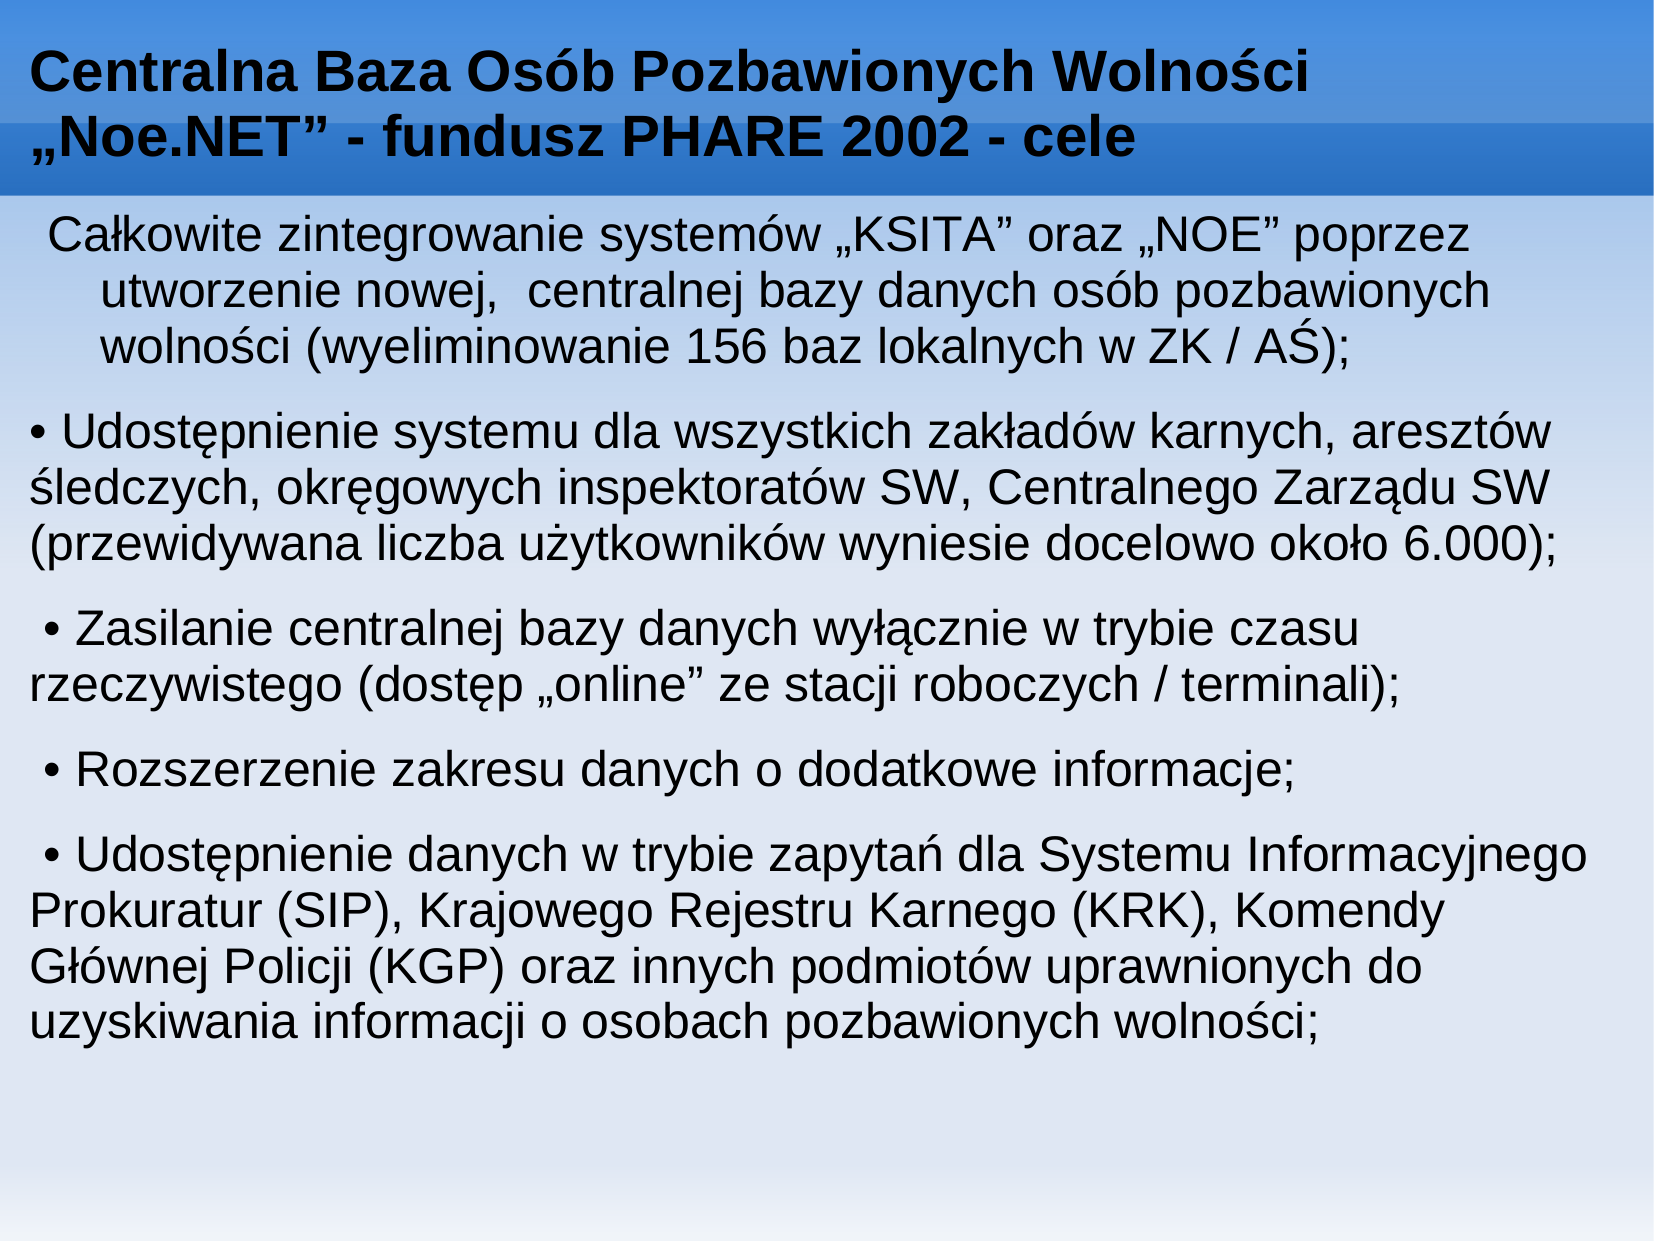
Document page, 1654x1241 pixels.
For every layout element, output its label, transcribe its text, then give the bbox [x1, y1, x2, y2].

picture [0, 0, 1654, 1241]
list Całkowite zintegrowanie systemów „KSITA” oraz „NOE” poprzez utworzenie nowej, centralnej bazy danych osób pozbawionych wolności (wyeliminowanie 156 baz lokalnych w ZK / AŚ); • Udostępnienie systemu dla wszystkich zakładów karnych, aresztów śledczych, okręgowych inspektoratów SW, Centralnego Zarządu SW (przewidywana liczba użytkowników wyniesie docelowo około 6.000); • Zasilanie centralnej bazy danych wyłącznie w trybie czasu rzeczywistego (dostęp „online” ze stacji roboczych / terminali); • Rozszerzenie zakresu danych o dodatkowe informacje; • Udostępnienie danych w trybie zapytań dla Systemu Informacyjnego Prokuratur (SIP), Krajowego Rejestru Karnego (KRK), Komendy Głównej Policji (KGP) oraz innych podmiotów uprawnionych do uzyskiwania informacji o osobach pozbawionych wolności; [29, 206, 1625, 1241]
title Centralna Baza Osób Pozbawionych Wolności „Noe.NET” - fundusz PHARE 2002 - cele [29, 7, 1625, 200]
